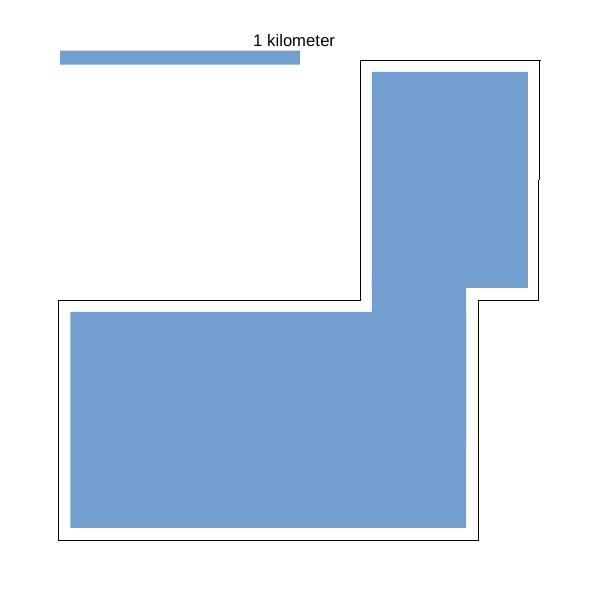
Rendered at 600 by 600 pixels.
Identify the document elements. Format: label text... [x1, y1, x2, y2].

text_box 1 kilometer [238, 23, 360, 96]
text_box [70, 71, 528, 528]
text_box [60, 50, 238, 65]
